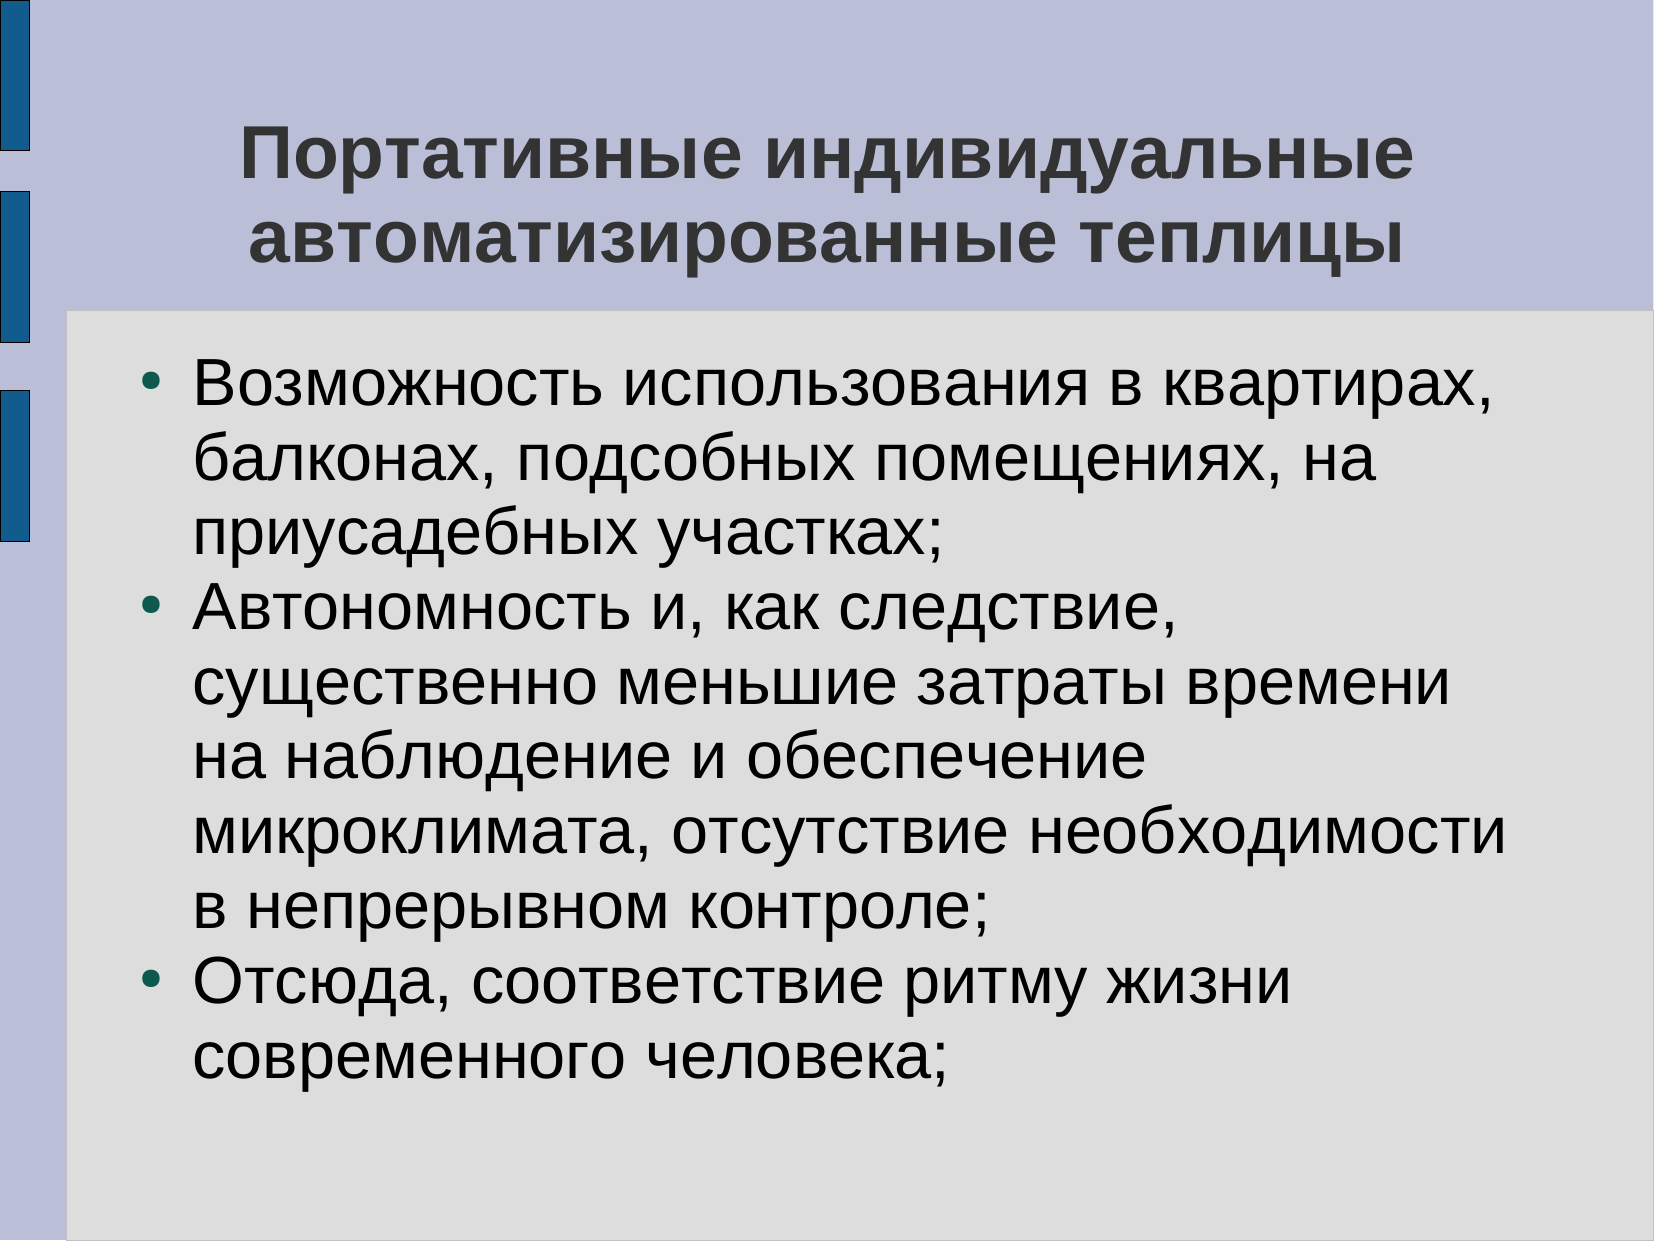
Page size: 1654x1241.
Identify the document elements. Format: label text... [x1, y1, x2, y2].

title Портативные индивидуальные автоматизированные теплицы [121, 91, 1534, 299]
list Возможность использования в квартирах, балконах, подсобных помещениях, на приусадебных участках; Автономность и, как следствие, существенно меньшие затраты времени на наблюдение и обеспечение микроклимата, отсутствие необходимости в непрерывном контроле; Отсюда, соответствие ритму жизни современного человека; [121, 344, 1534, 1164]
